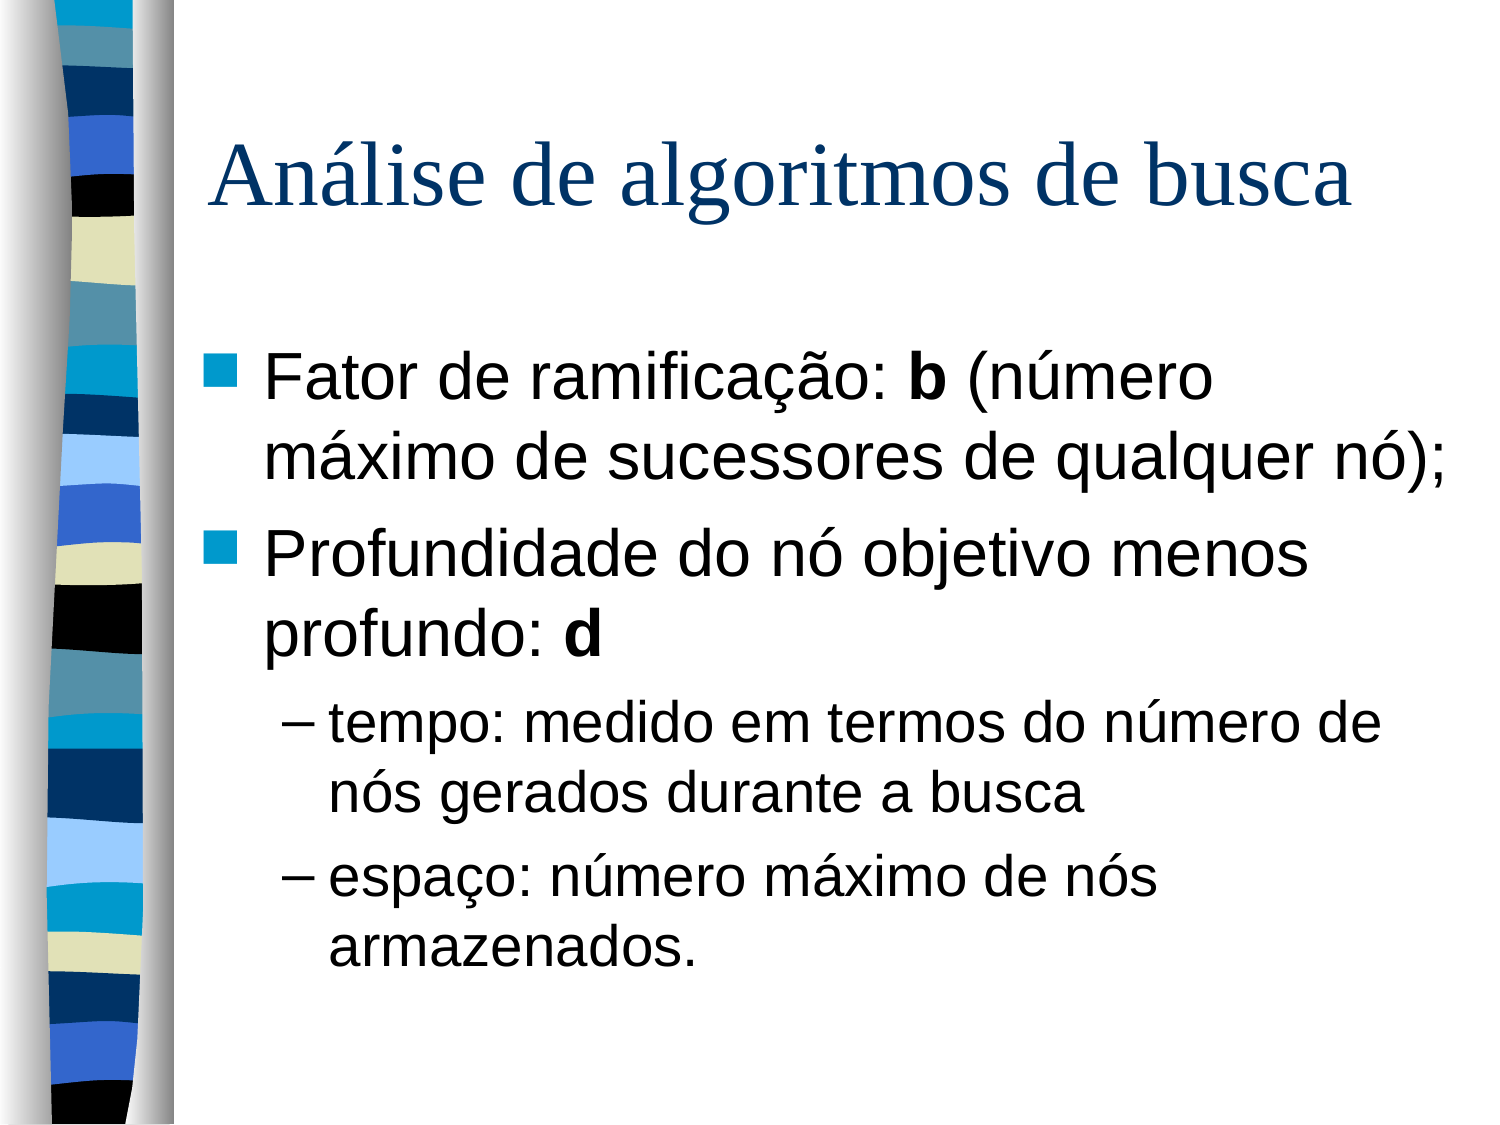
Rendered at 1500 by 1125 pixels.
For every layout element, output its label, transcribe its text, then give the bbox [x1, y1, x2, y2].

list Fator de ramificação: b (número máximo de sucessores de qualquer nó); Profundidade do nó objetivo menos profundo: d tempo: medido em termos do número de nós gerados durante a busca espaço: número máximo de nós armazenados. [192, 324, 1468, 1000]
title Análise de algoritmos de busca [192, 74, 1468, 263]
